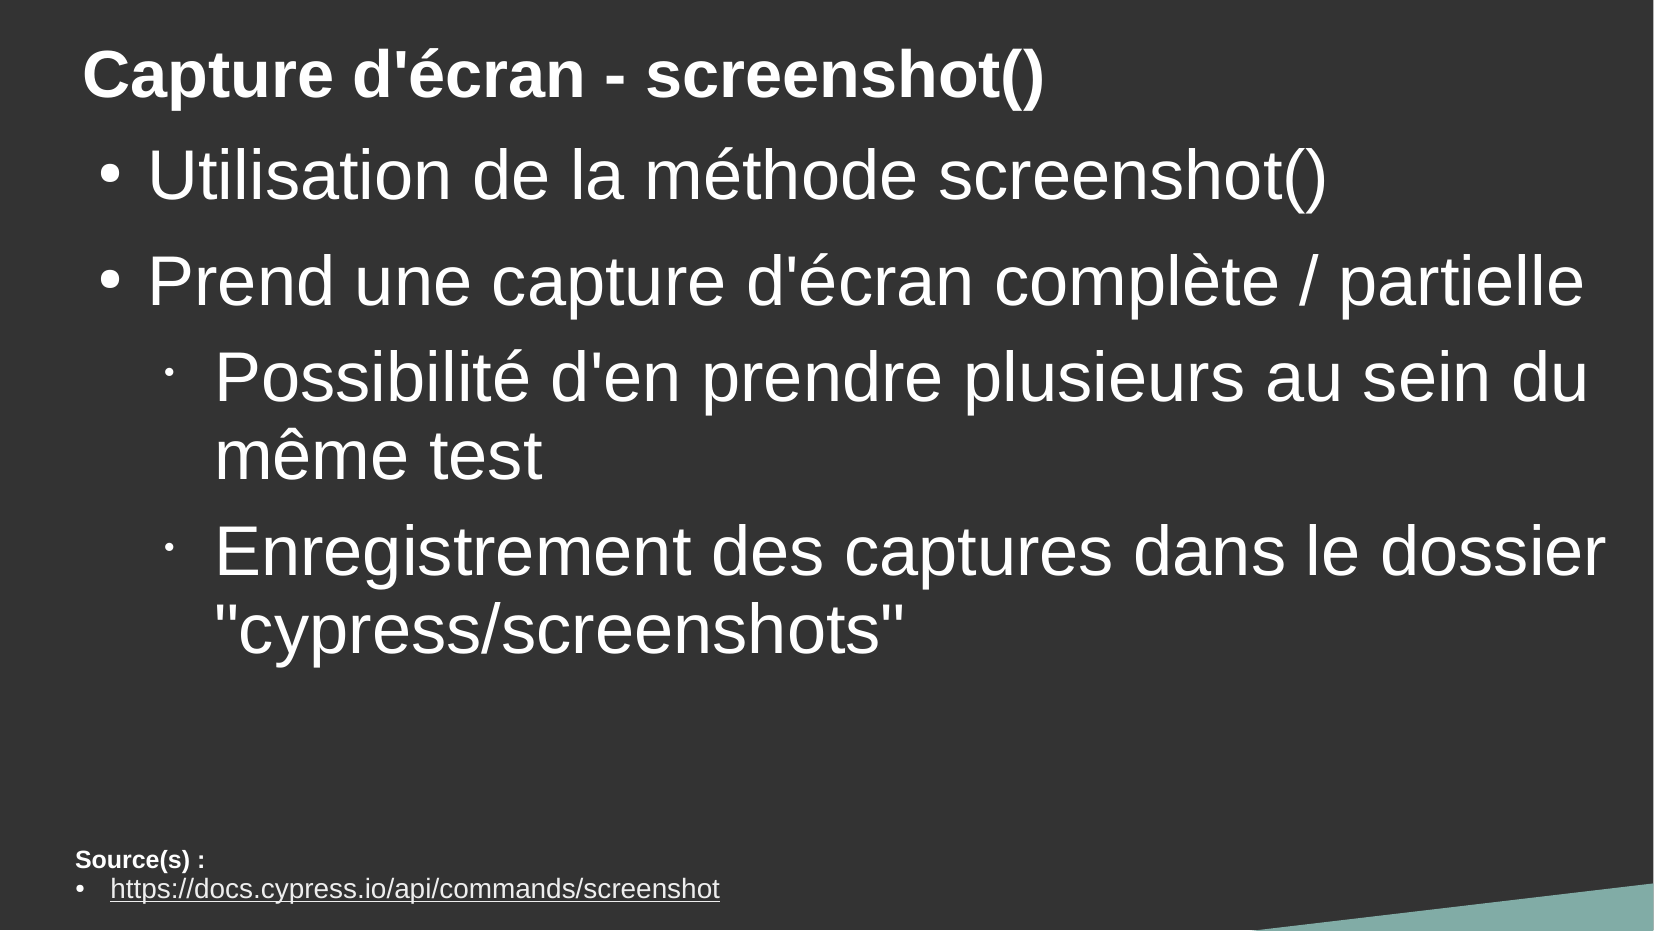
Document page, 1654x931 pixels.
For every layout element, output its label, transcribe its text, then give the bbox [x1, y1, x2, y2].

text_box [1249, 883, 1654, 931]
text_box Source(s) : https://docs.cypress.io/api/commands/screenshot [60, 744, 1546, 913]
title Capture d'écran - screenshot() [82, 37, 1571, 112]
list Utilisation de la méthode screenshot() Prend une capture d'écran complète / partielle Possibilité d'en prendre plusieurs au sein du même test Enregistrement des captures dans le dossier "cypress/screenshots" [80, 135, 1619, 721]
